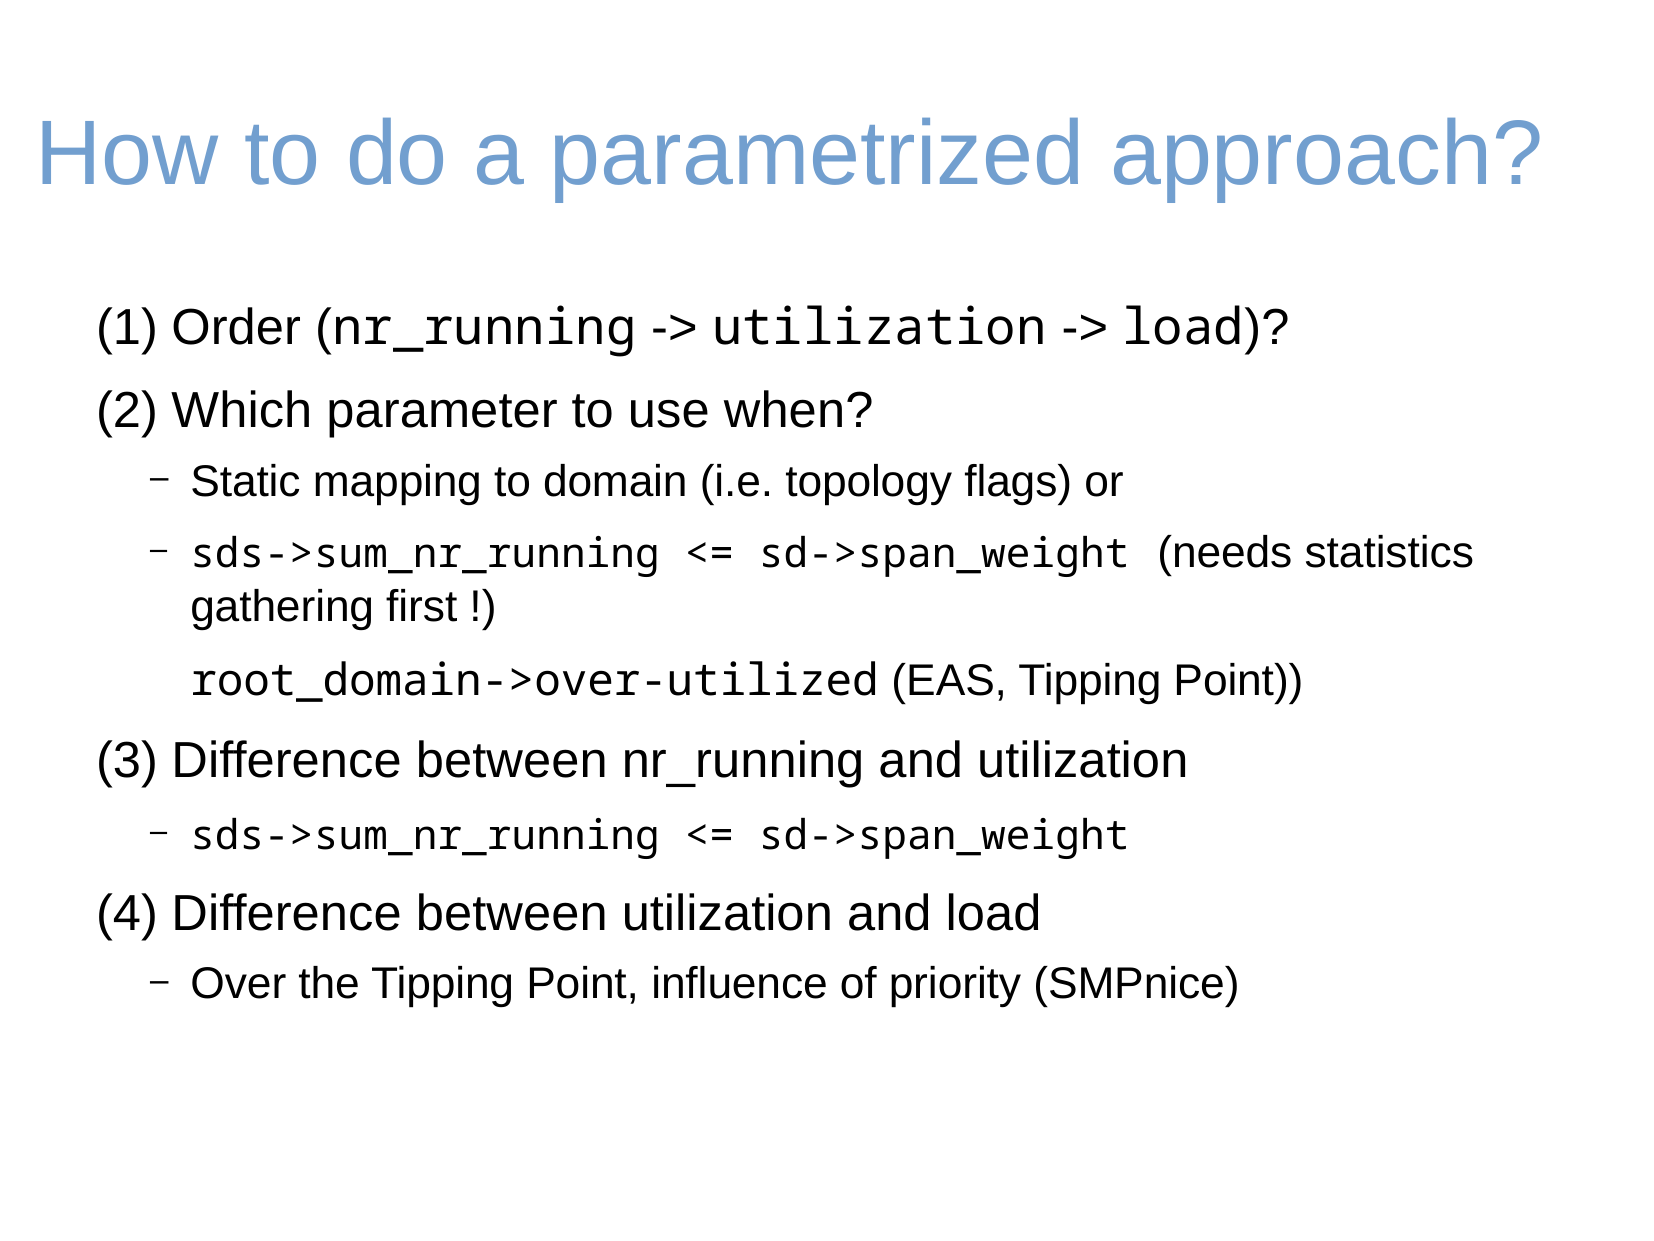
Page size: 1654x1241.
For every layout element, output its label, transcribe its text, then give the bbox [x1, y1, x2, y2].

title How to do a parametrized approach? [35, 49, 1630, 257]
list Order (nr_running -> utilization -> load)? Which parameter to use when? Static mapping to domain (i.e. topology flags) or sds->sum_nr_running <= sd->span_weight (needs statistics gathering first !) root_domain->over-utilized (EAS, Tipping Point)) Difference between nr_running and utilization sds->sum_nr_running <= sd->span_weight Difference between utilization and load Over the Tipping Point, influence of priority (SMPnice) [82, 290, 1571, 1010]
